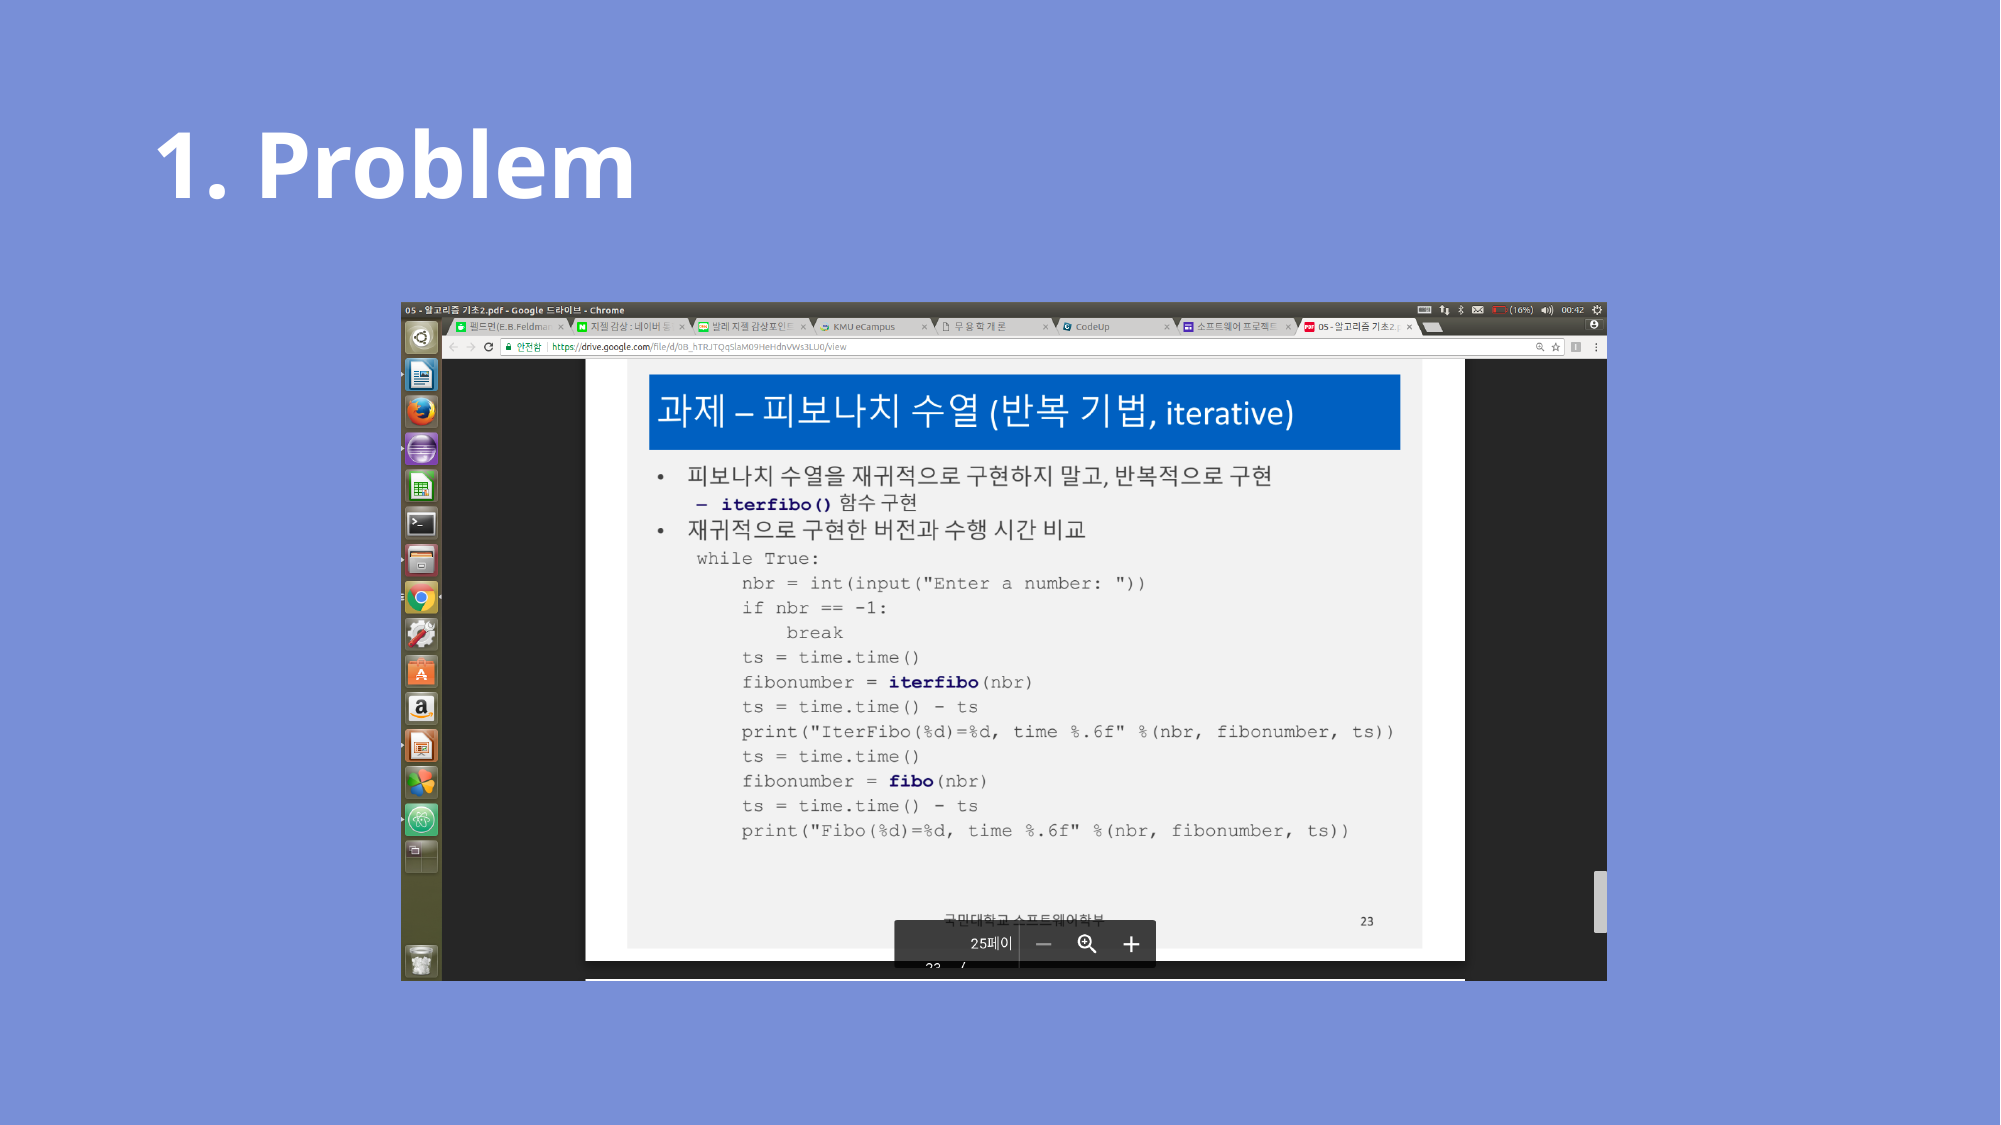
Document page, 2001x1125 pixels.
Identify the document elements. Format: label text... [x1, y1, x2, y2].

text_box 1. Problem [137, 59, 1863, 277]
picture [401, 302, 1607, 981]
